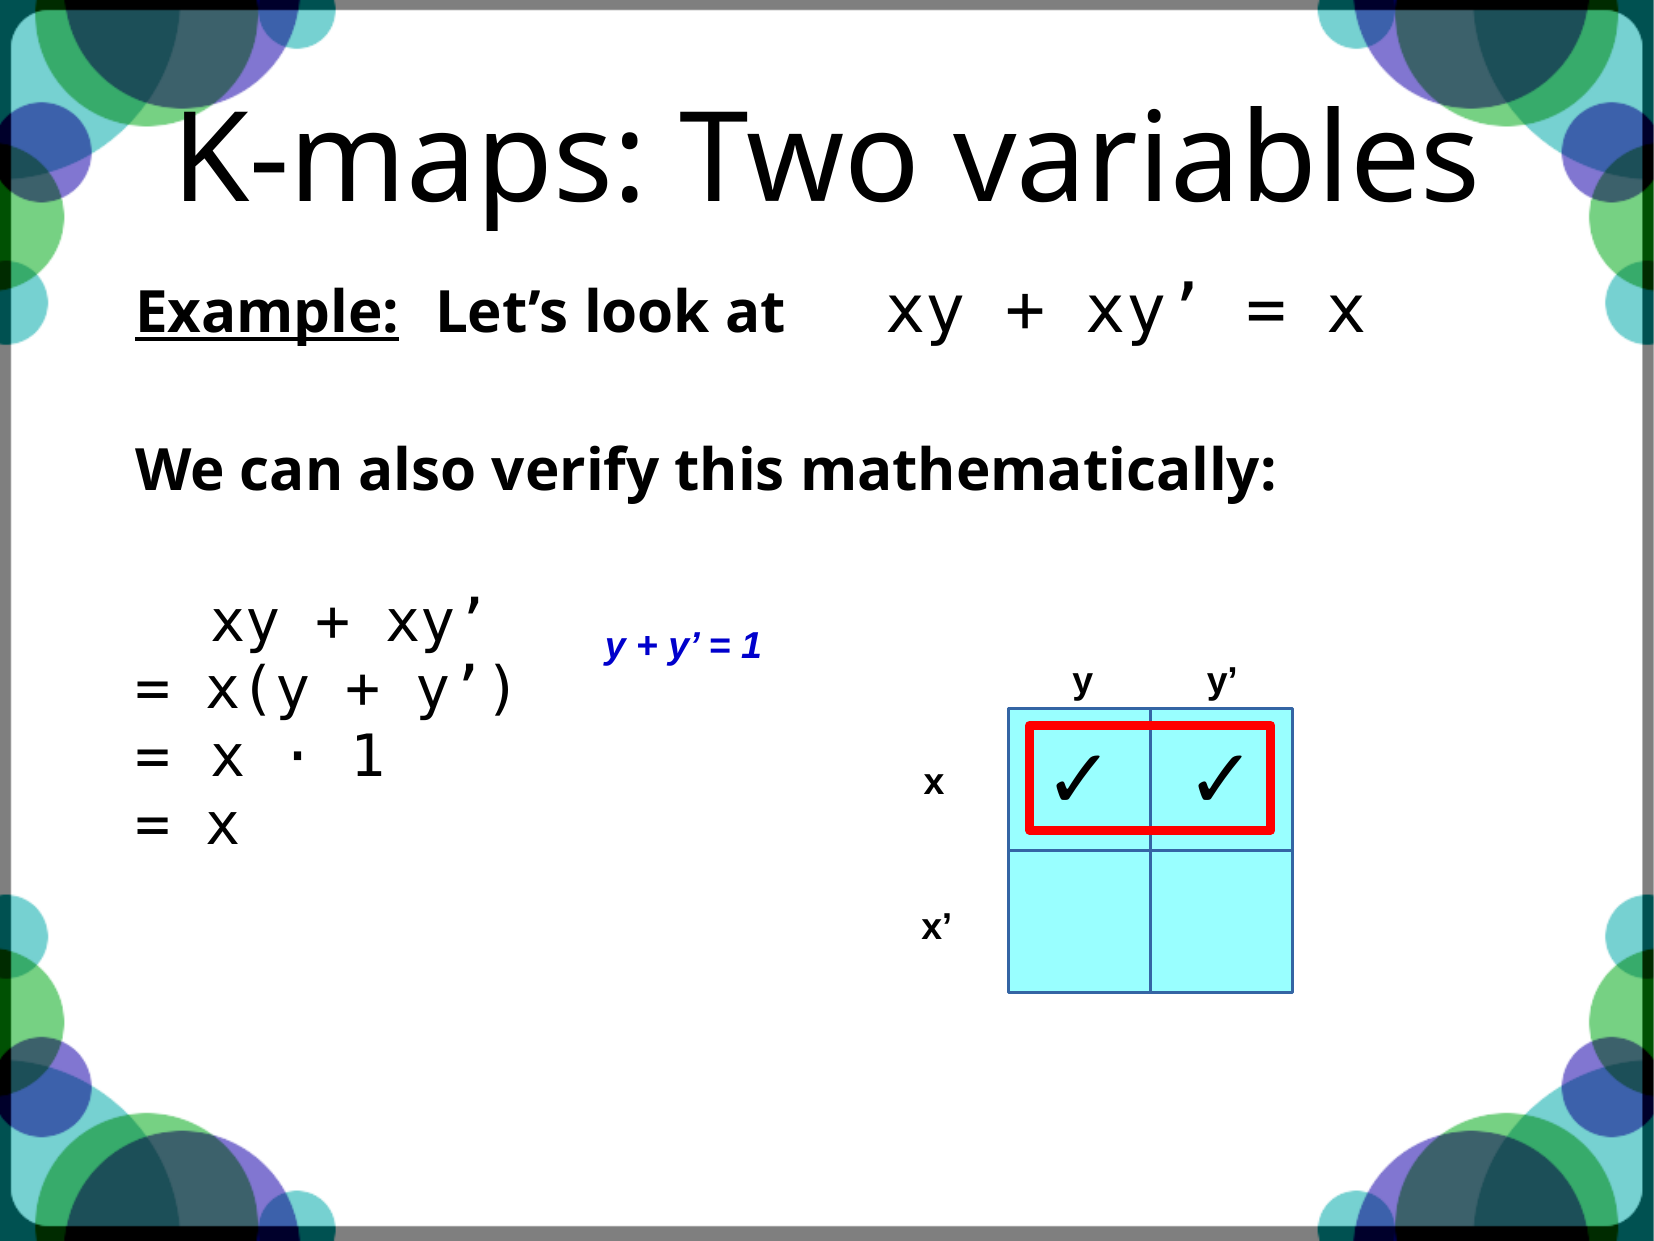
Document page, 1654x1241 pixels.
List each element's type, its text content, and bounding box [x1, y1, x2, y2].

text_box ✓ [1034, 730, 1150, 826]
text_box y + y’ = 1 [590, 616, 971, 674]
text_box Example: Let’s look at xy + xy’ = x We can also verify this mathematically: xy + xy’ = x(y + y’) = x · 1 = x [135, 270, 1531, 943]
text_box y [1008, 651, 1150, 708]
text_box x’ [901, 853, 973, 999]
text_box x [895, 710, 973, 853]
text_box ✓ [1150, 730, 1266, 826]
text_box [1008, 850, 1293, 993]
text_box y’ [1150, 651, 1295, 709]
text_box ✓ [1008, 708, 1150, 850]
text_box ✓ [1150, 708, 1293, 850]
picture [0, 0, 1654, 1241]
title K-maps: Two variables [82, 49, 1571, 257]
